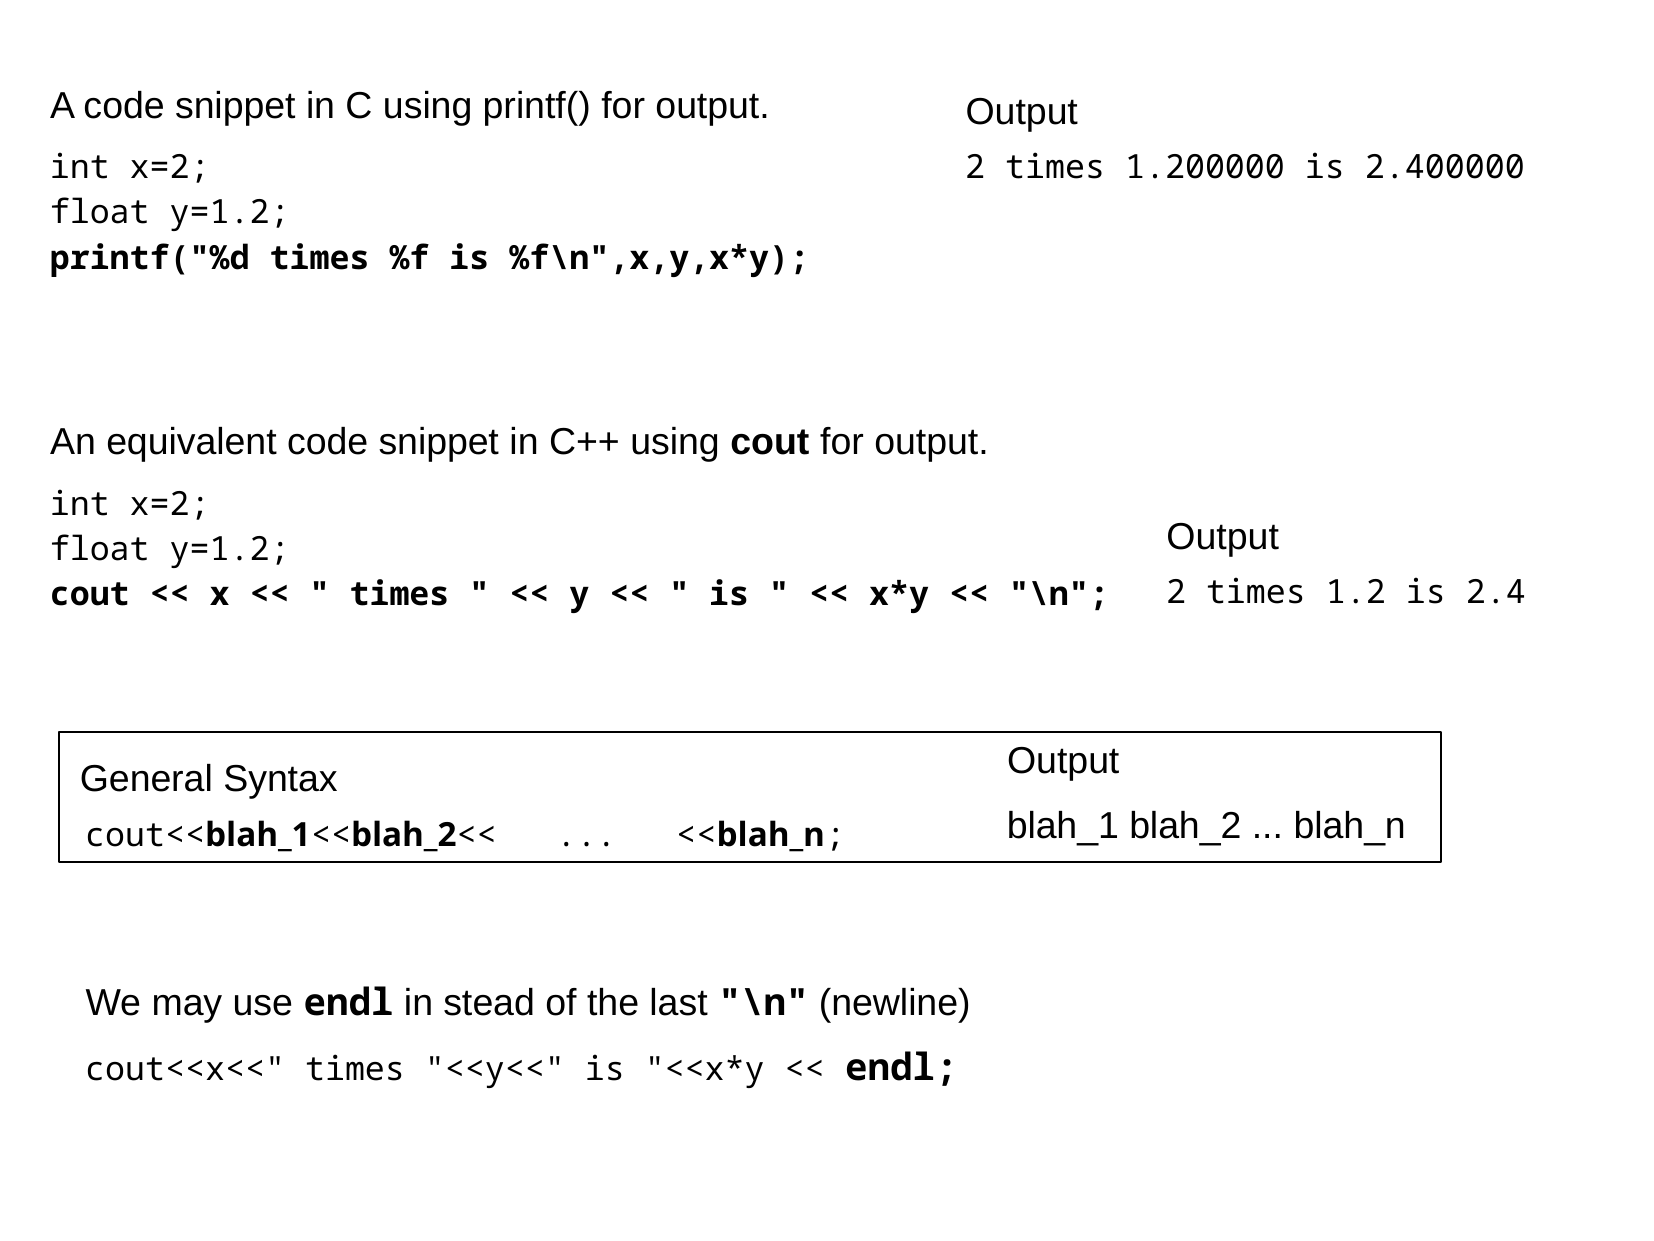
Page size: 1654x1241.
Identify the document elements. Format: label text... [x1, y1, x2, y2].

text_box 2 times 1.200000 is 2.400000 [950, 135, 1541, 190]
text_box cout<<x<<" times "<<y<<" is "<<x*y << endl; [70, 1033, 973, 1094]
text_box cout<<blah_1<<blah_2<< ... <<blah_n; [70, 803, 859, 859]
text_box blah_1 blah_2 ... blah_n [992, 797, 1421, 855]
text_box Output [992, 733, 1135, 790]
text_box int x=2; float y=1.2; cout << x << " times " << y << " is " << x*y << "\n"; [35, 472, 1125, 605]
text_box We may use endl in stead of the last "\n" (newline) [70, 968, 986, 1030]
text_box Output [950, 82, 1093, 135]
text_box A code snippet in C using printf() for output. [35, 76, 786, 134]
text_box Output [1151, 507, 1294, 561]
text_box int x=2; float y=1.2; printf("%d times %f is %f\n",x,y,x*y); [35, 135, 825, 268]
text_box An equivalent code snippet in C++ using cout for output. [35, 413, 1004, 471]
text_box 2 times 1.2 is 2.4 [1151, 561, 1541, 615]
text_box General Syntax [64, 750, 353, 807]
